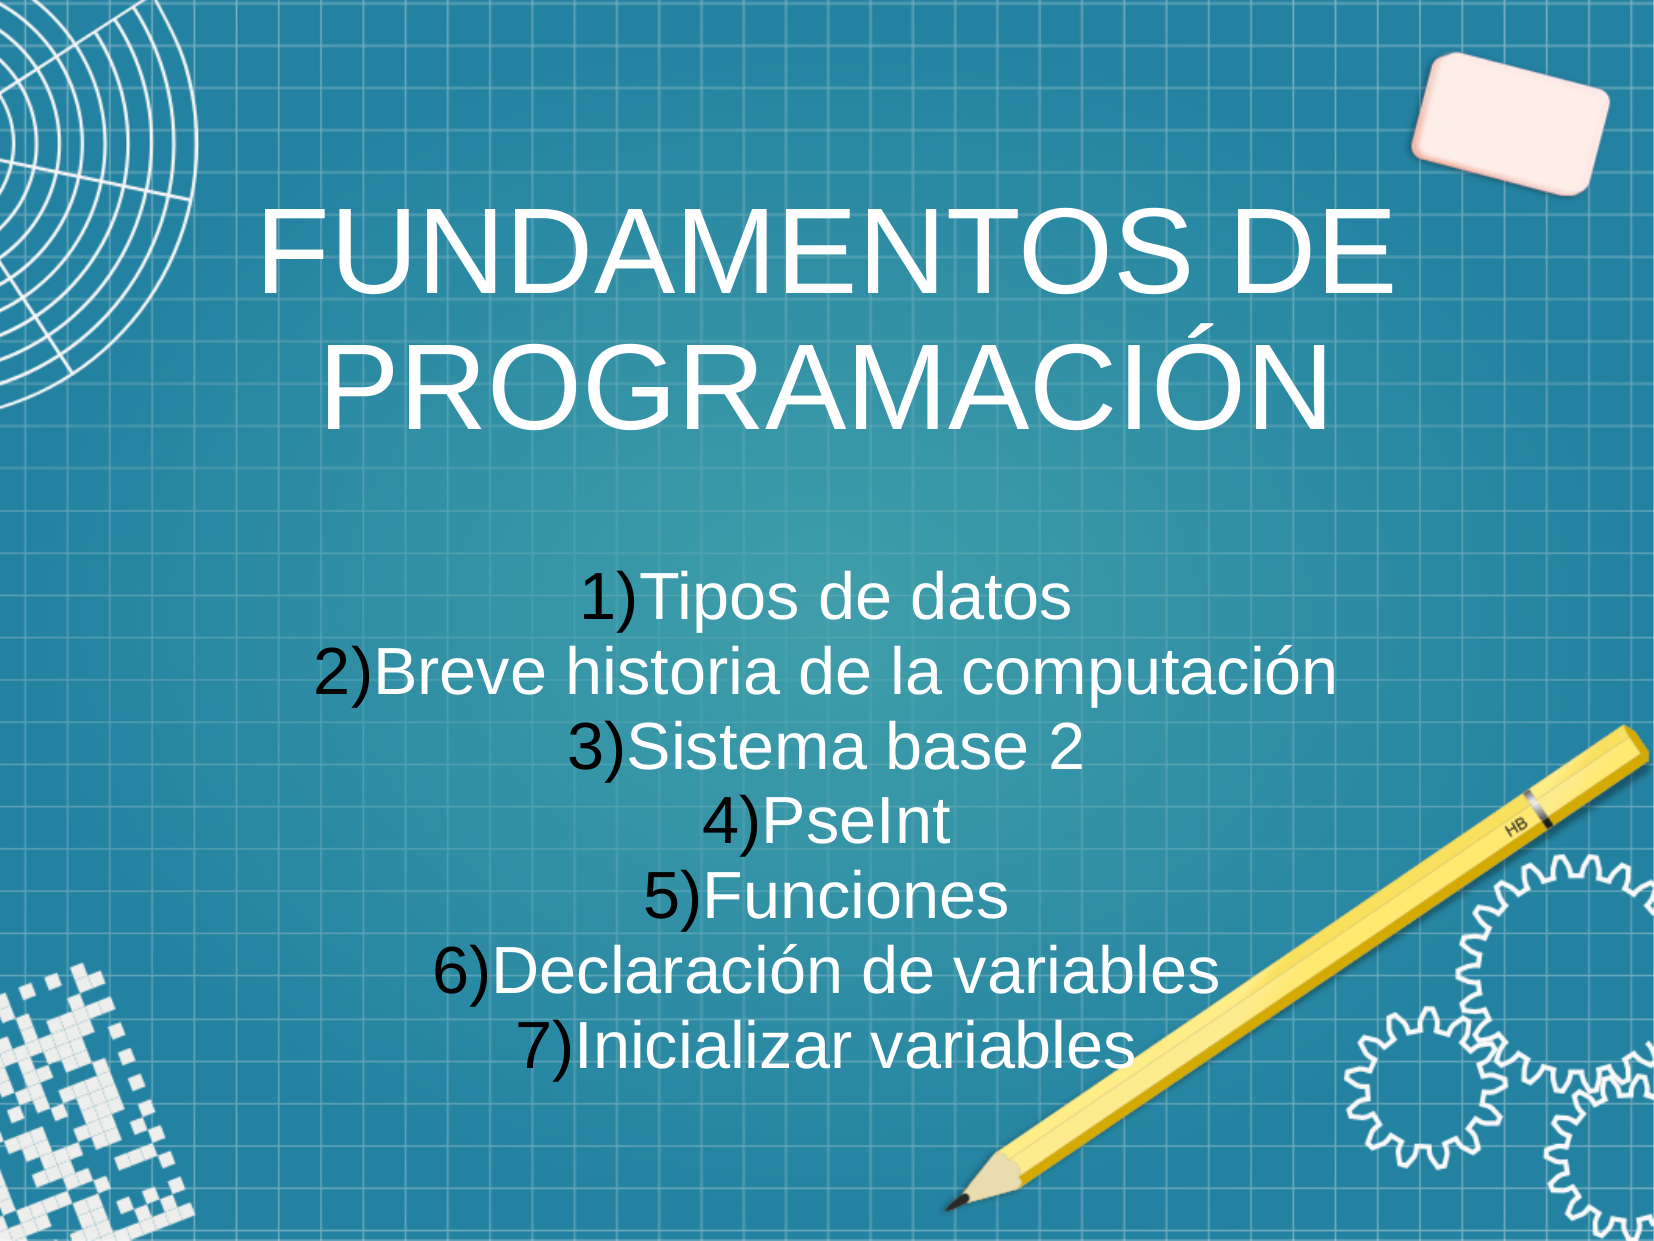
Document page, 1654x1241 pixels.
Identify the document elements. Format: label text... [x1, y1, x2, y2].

title FUNDAMENTOS DE PROGRAMACIÓN [82, 177, 1571, 461]
subtitle Tipos de datos Breve historia de la computación Sistema base 2 PseInt Funciones Declaración de variables Inicializar variables [82, 519, 1571, 1123]
picture [0, 0, 1654, 1241]
